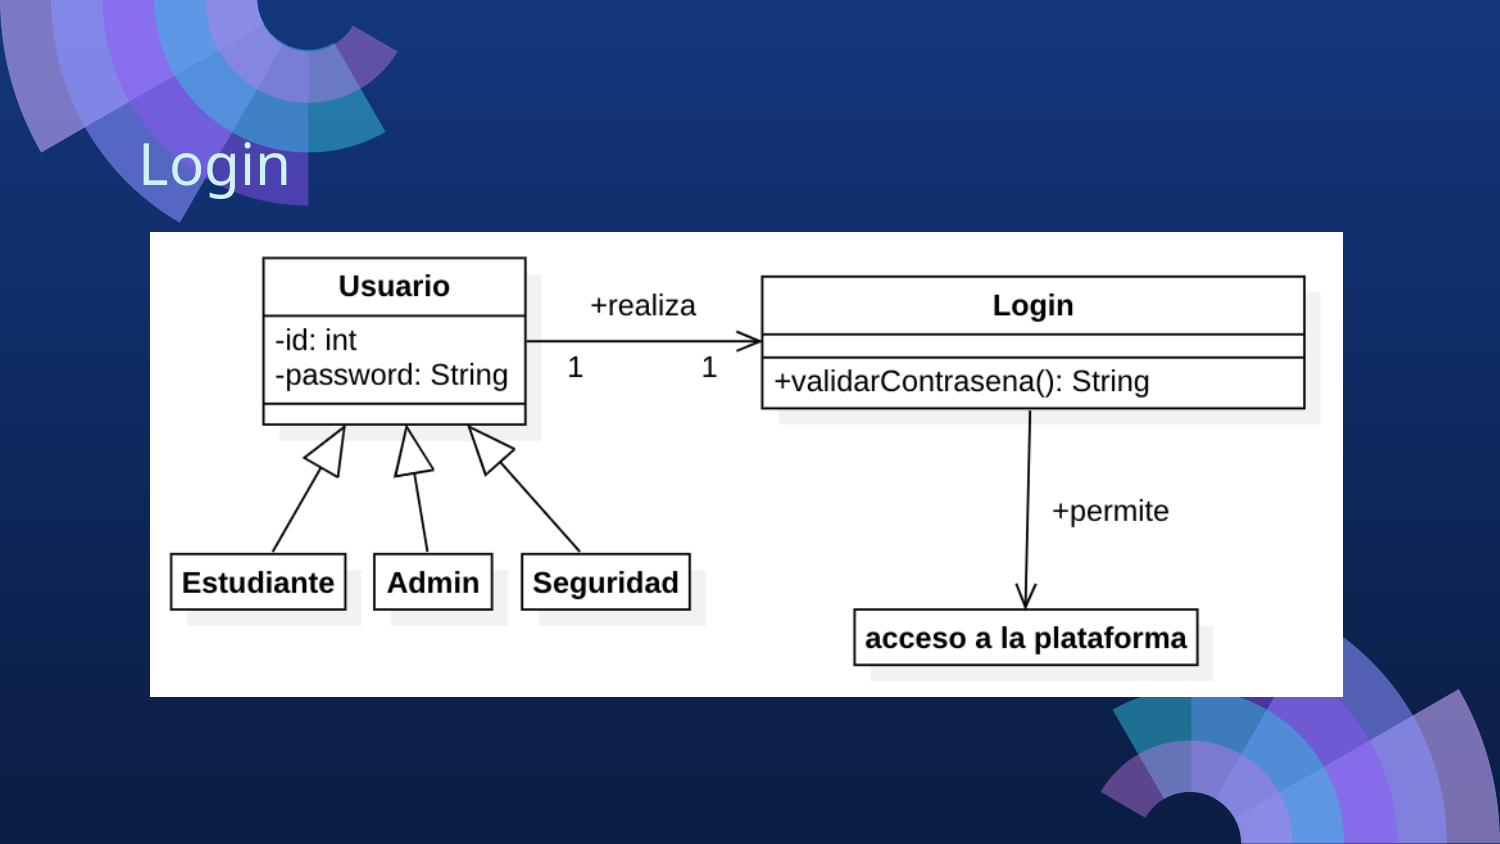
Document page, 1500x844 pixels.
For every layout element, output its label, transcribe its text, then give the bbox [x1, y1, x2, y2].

title Login [123, 112, 751, 207]
picture [150, 232, 1343, 697]
